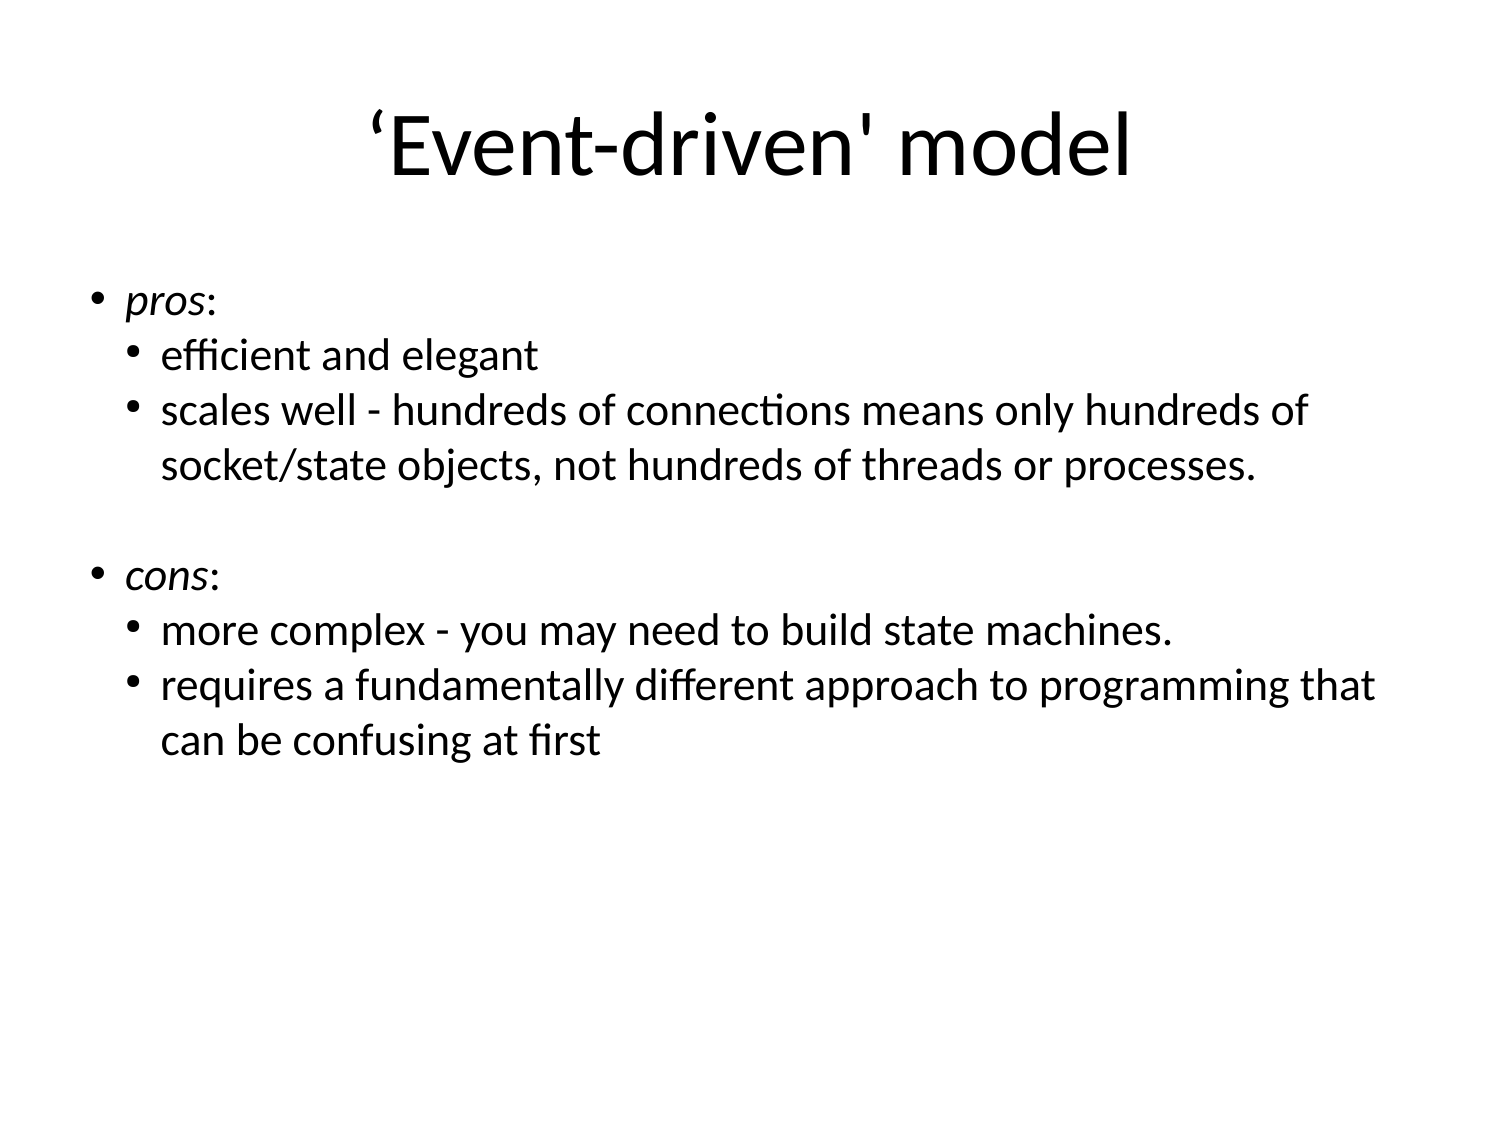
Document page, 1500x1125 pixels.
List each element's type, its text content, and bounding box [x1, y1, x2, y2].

text_box ‘Event-driven' model [75, 45, 1425, 233]
text_box pros: efficient and elegant scales well - hundreds of connections means only hundreds of socket/state objects, not hundreds of threads or processes. cons: more complex - you may need to build state machines. requires a fundamentally different approach to programming that can be confusing at first [75, 262, 1425, 1005]
